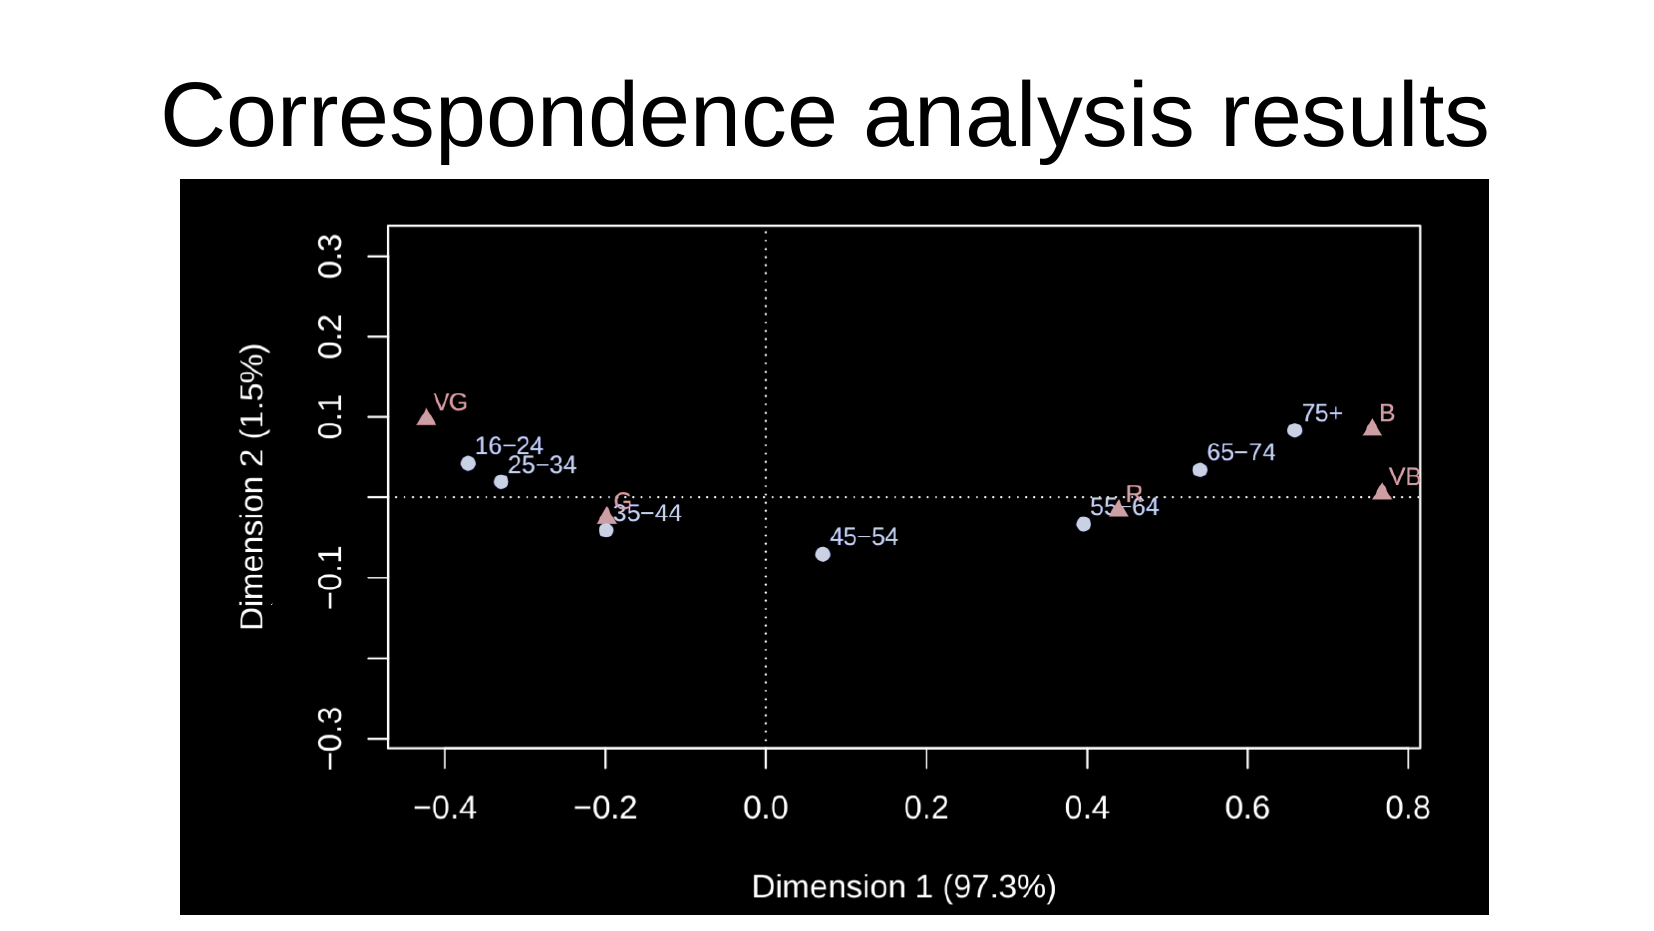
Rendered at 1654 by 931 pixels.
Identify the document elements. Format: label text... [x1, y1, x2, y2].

title Correspondence analysis results [82, 37, 1571, 193]
picture [180, 179, 1489, 916]
